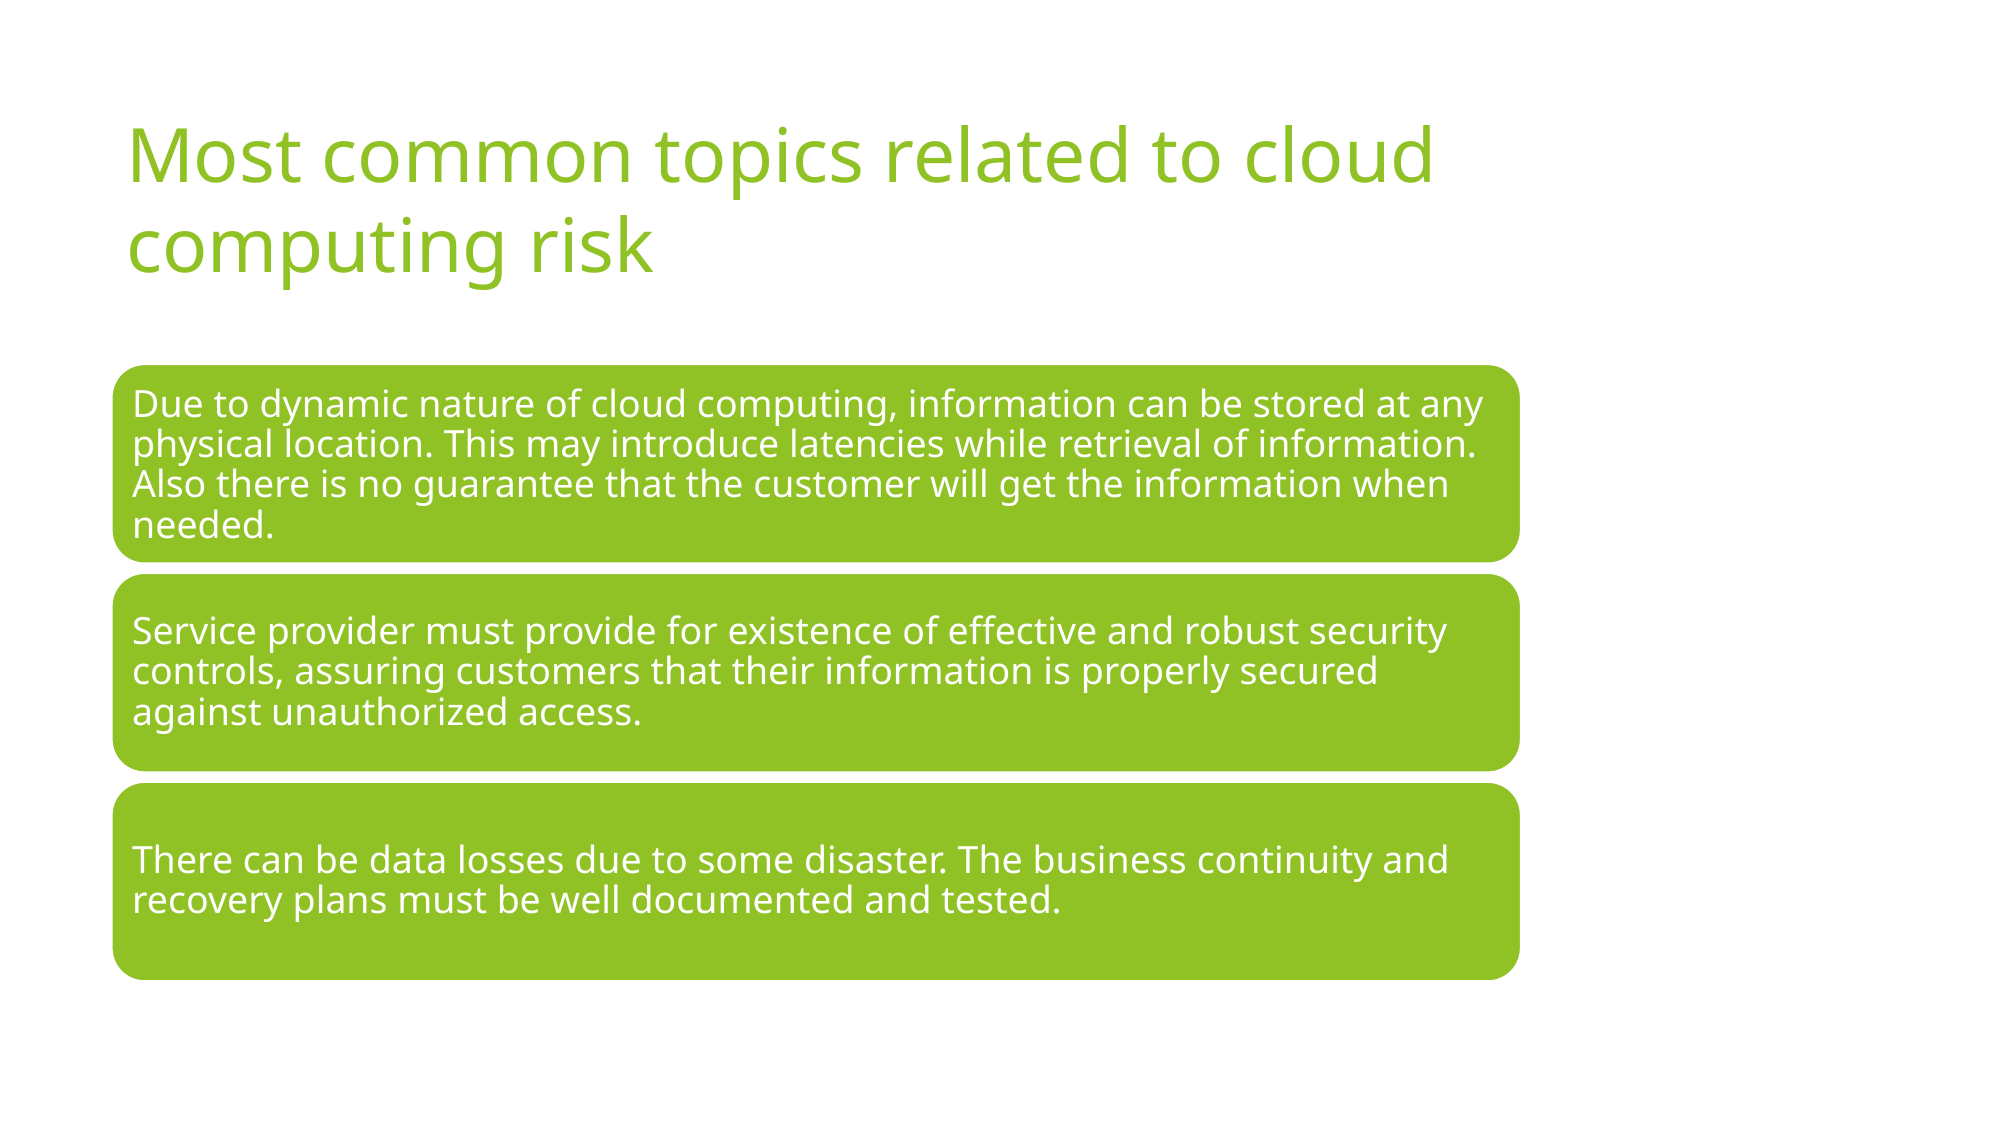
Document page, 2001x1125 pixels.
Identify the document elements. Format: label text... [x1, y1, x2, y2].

title Most common topics related to cloud computing risk [111, 99, 1522, 317]
text_box Due to dynamic nature of cloud computing, information can be stored at any physical location. This may introduce latencies while retrieval of information. Also there is no guarantee that the customer will get the information when needed. [111, 363, 1522, 565]
text_box Service provider must provide for existence of effective and robust security controls, assuring customers that their information is properly secured against unauthorized access. [111, 572, 1522, 773]
text_box There can be data losses due to some disaster. The business continuity and recovery plans must be well documented and tested. [111, 781, 1522, 982]
